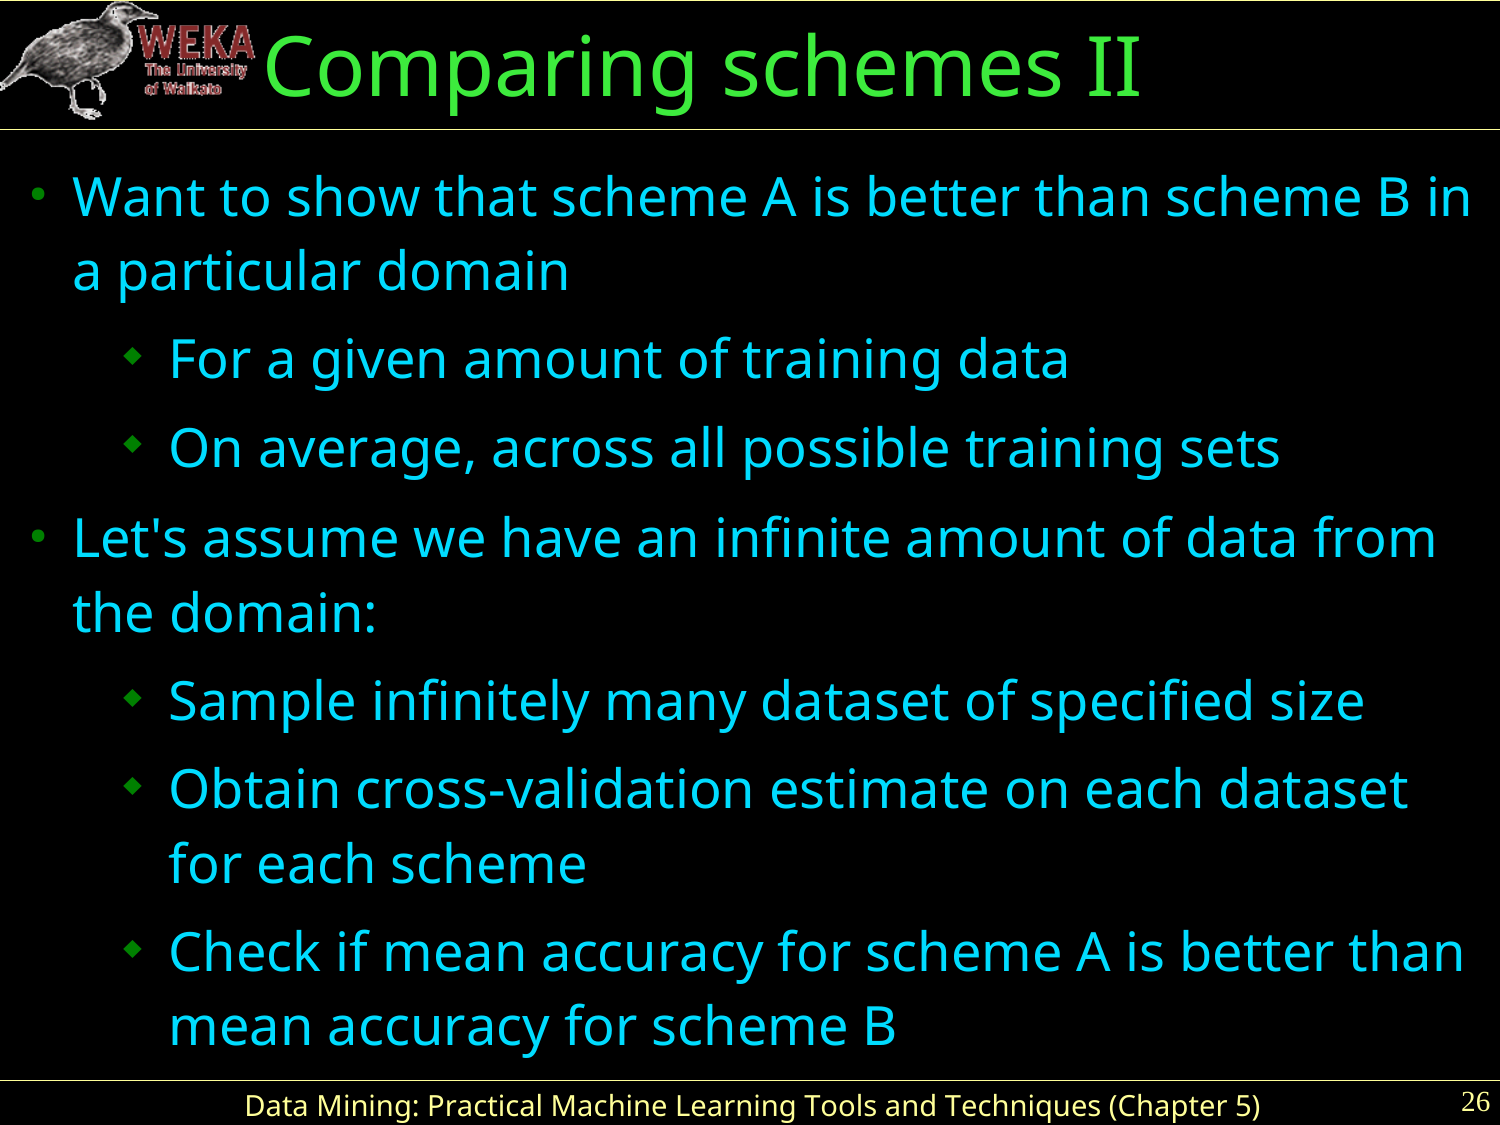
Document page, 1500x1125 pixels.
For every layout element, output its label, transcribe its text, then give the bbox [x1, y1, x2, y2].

picture [0, 1, 266, 129]
title Comparing schemes II [353, 0, 1429, 158]
list Want to show that scheme A is better than scheme B in a particular domain For a given amount of training data On average, across all possible training sets Let's assume we have an infinite amount of data from the domain: Sample infinitely many dataset of specified size Obtain cross-validation estimate on each dataset for each scheme Check if mean accuracy for scheme A is better than mean accuracy for scheme B [29, 158, 1477, 1074]
